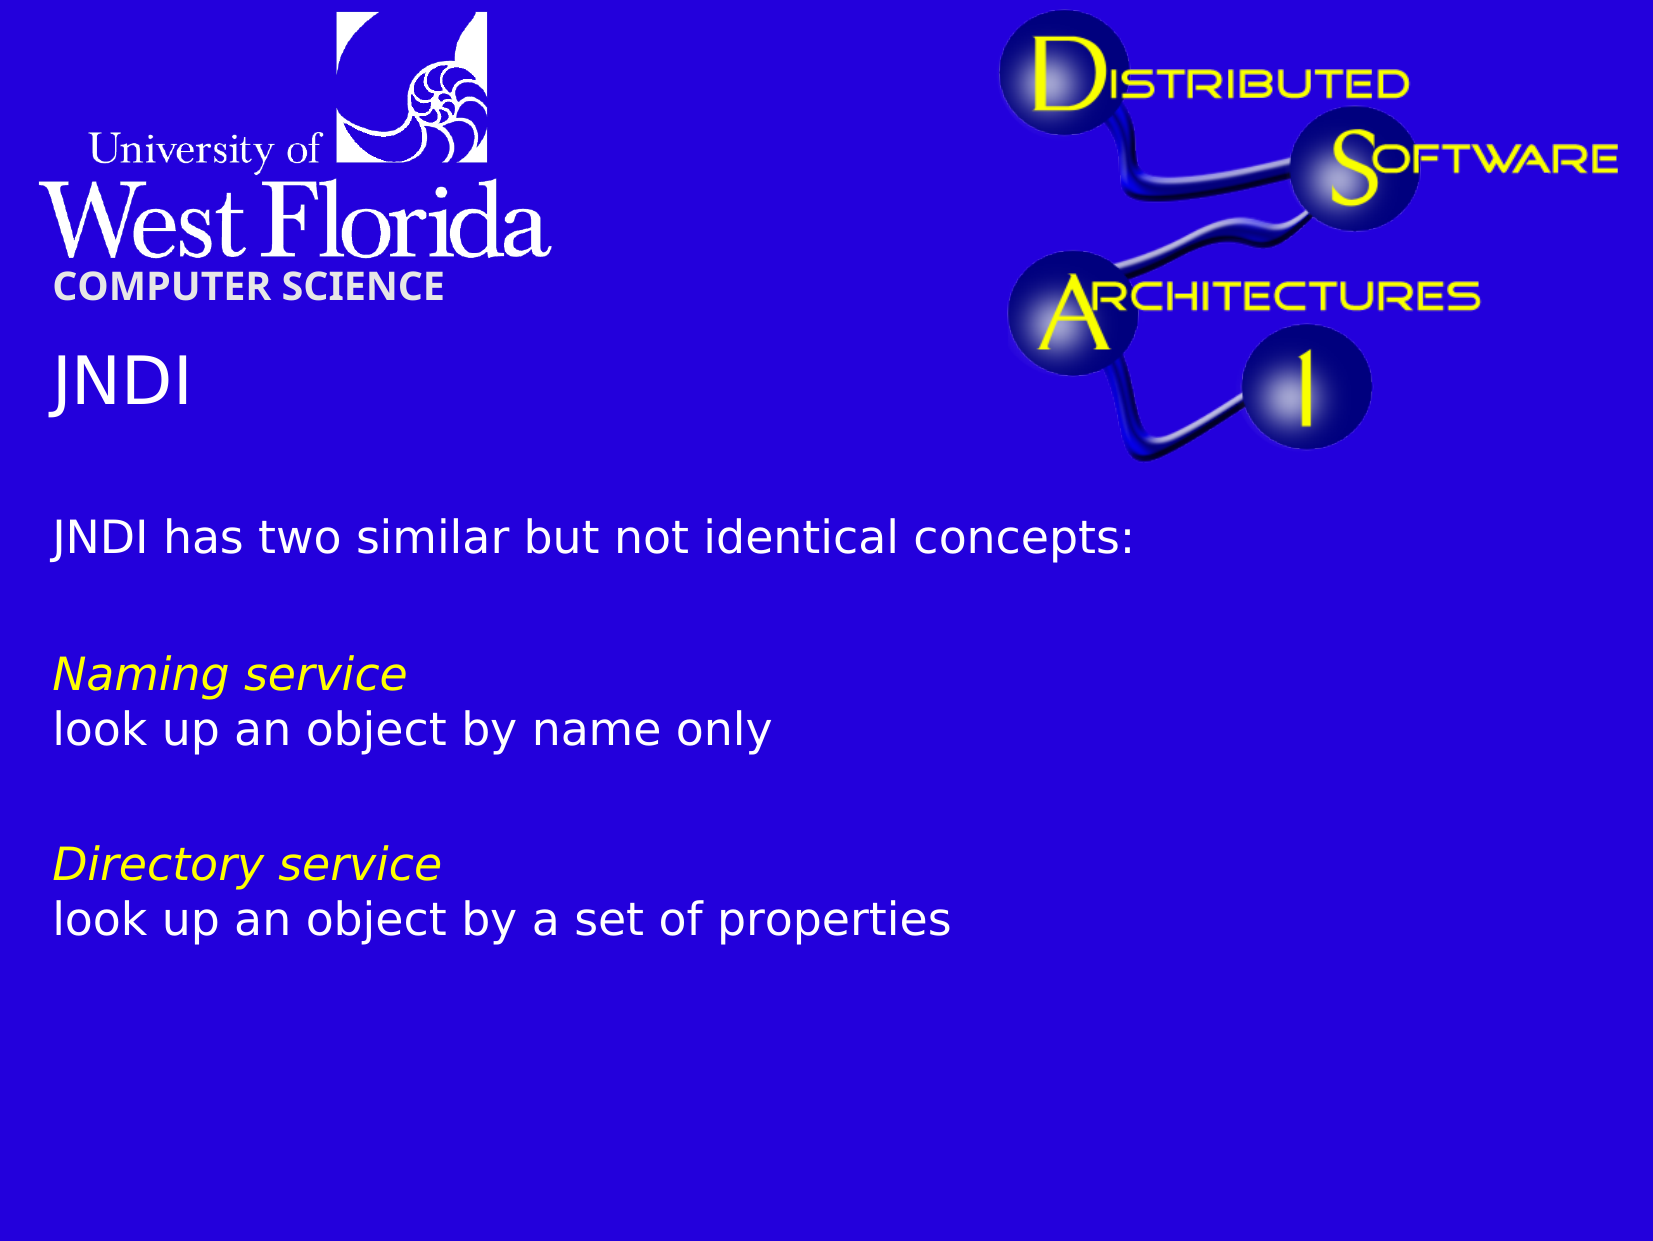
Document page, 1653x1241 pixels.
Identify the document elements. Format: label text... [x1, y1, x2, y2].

text_box COMPUTER SCIENCE [37, 262, 563, 316]
text_box JNDI JNDI has two similar but not identical concepts: Naming service look up an object by name only Directory service look up an object by a set of properties [37, 337, 1426, 1241]
picture [910, 0, 1653, 506]
picture [37, 0, 559, 262]
